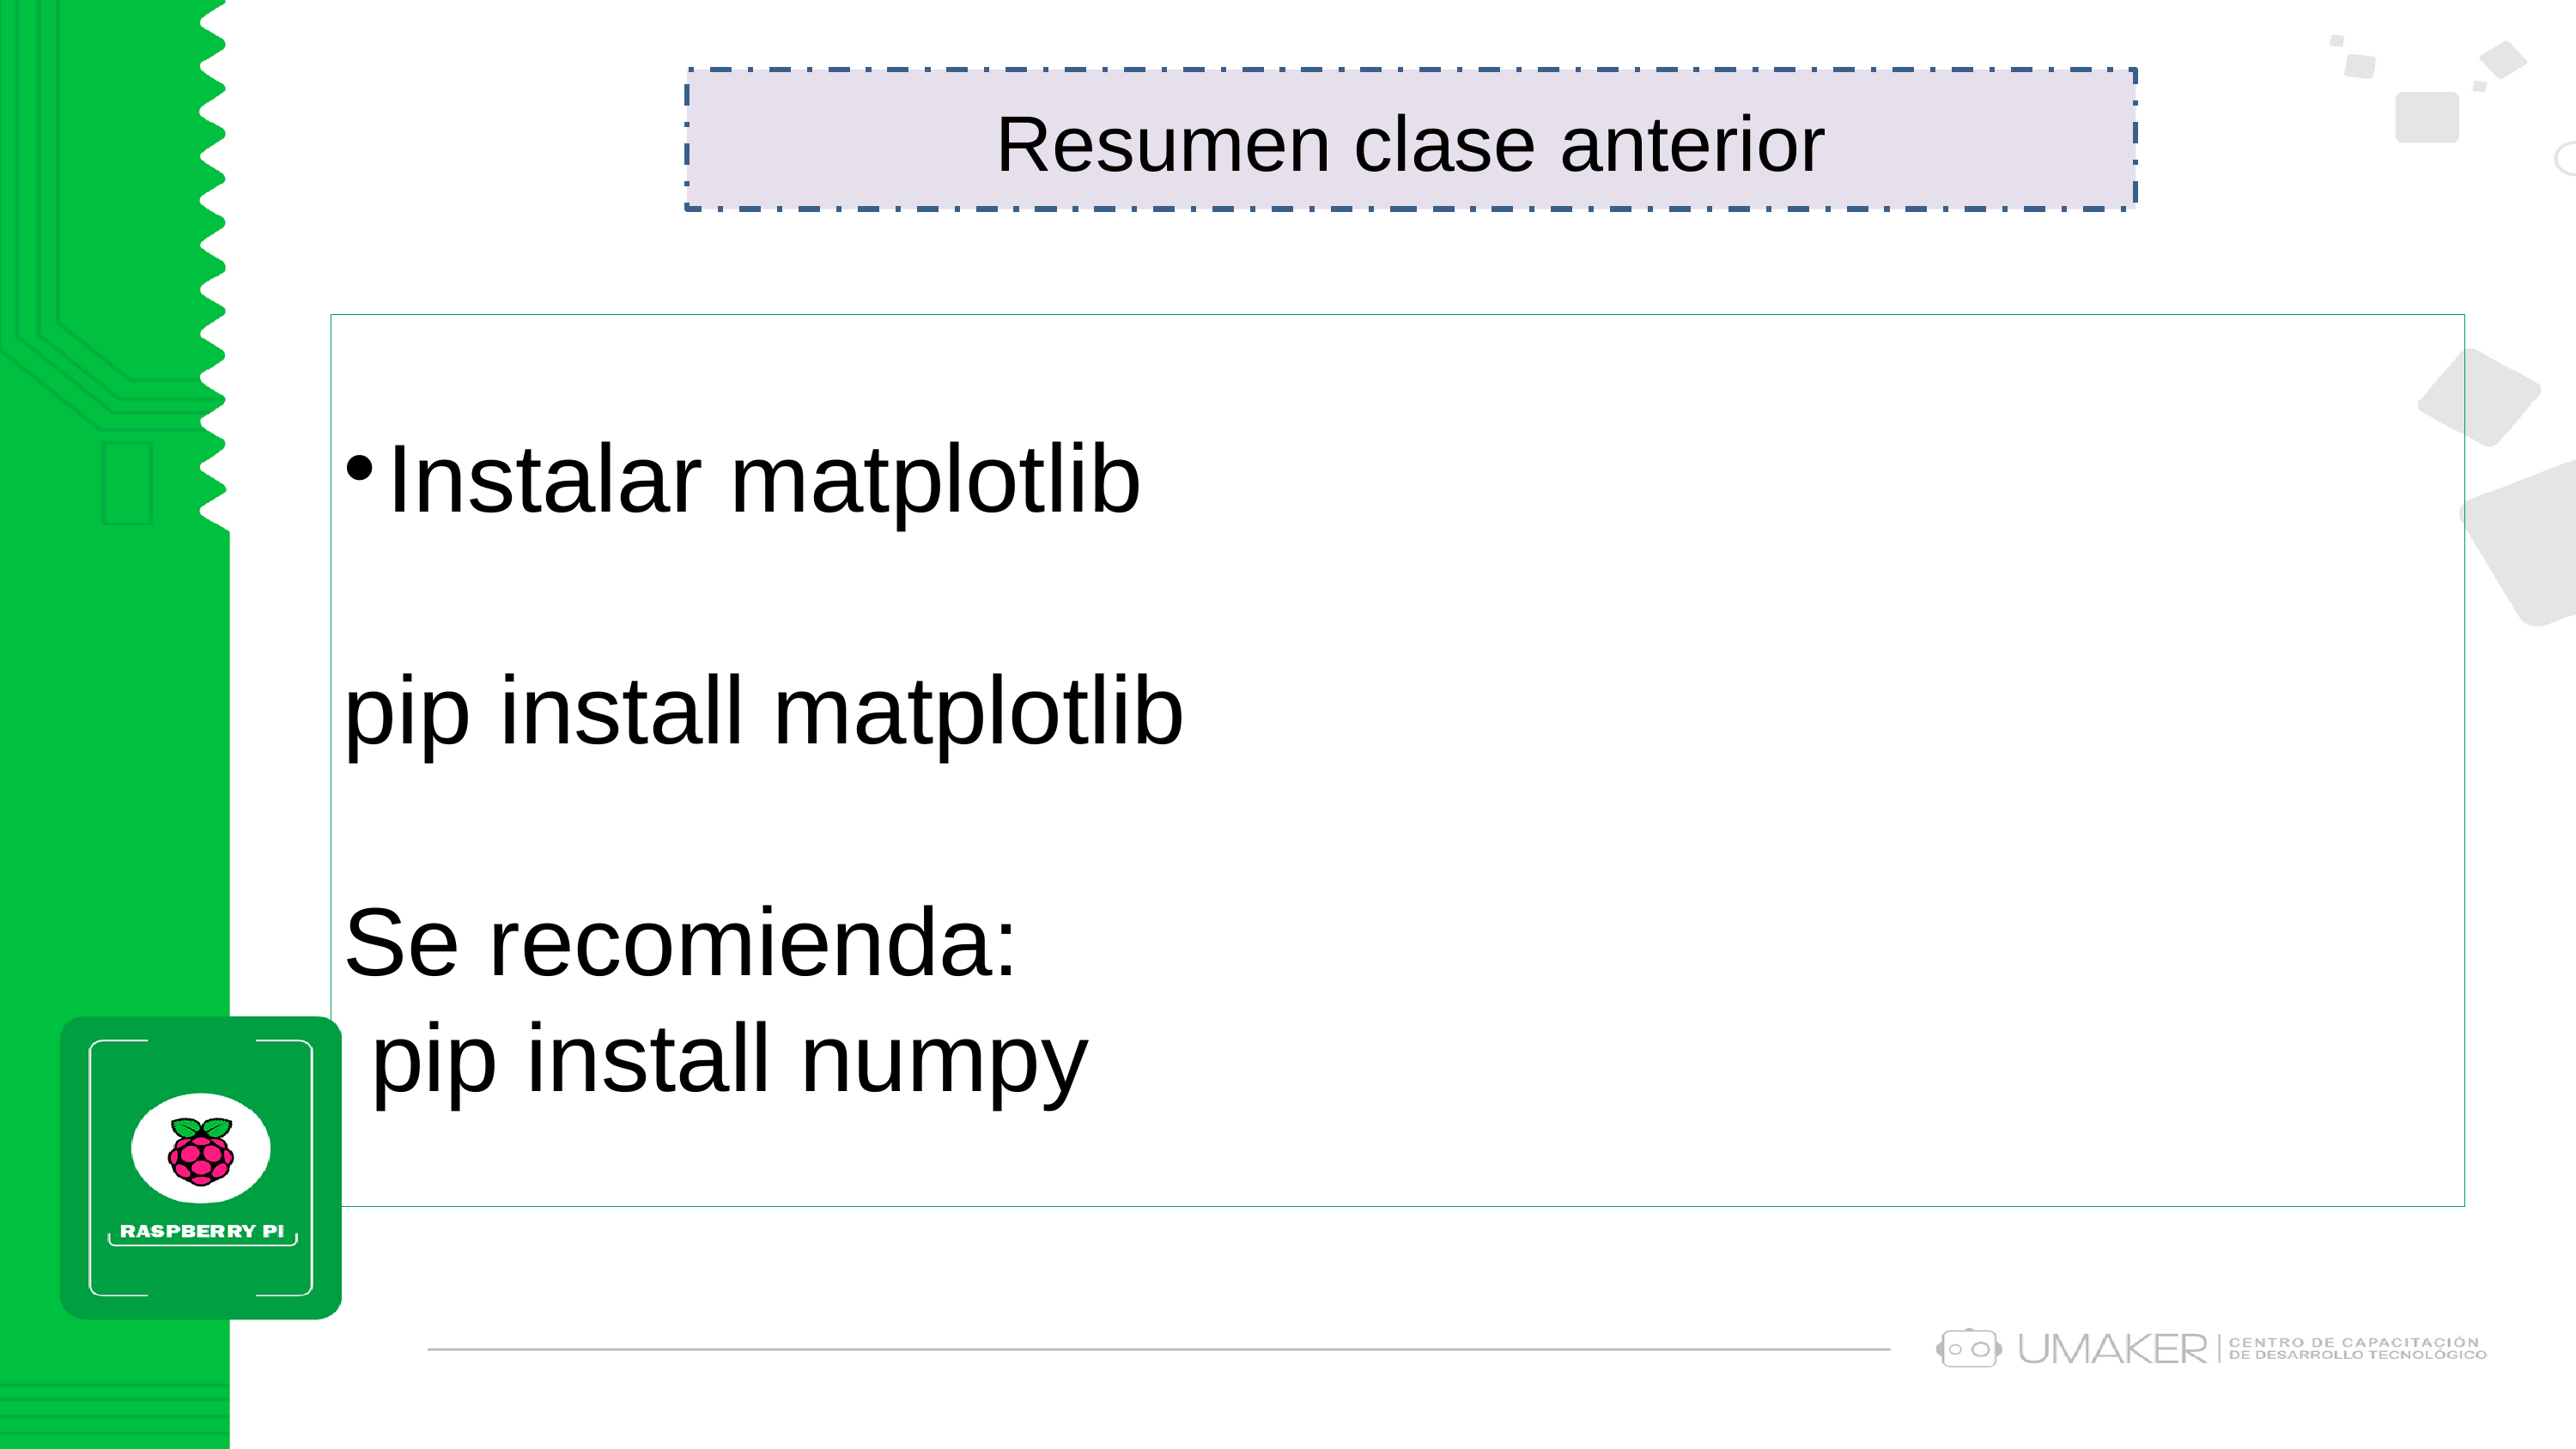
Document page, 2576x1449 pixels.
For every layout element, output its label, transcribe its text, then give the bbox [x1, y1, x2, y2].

text_box Resumen clase anterior [687, 70, 2136, 209]
picture [0, 0, 2576, 1449]
text_box Instalar matplotlib pip install matplotlib Se recomienda: pip install numpy [331, 314, 2465, 1207]
